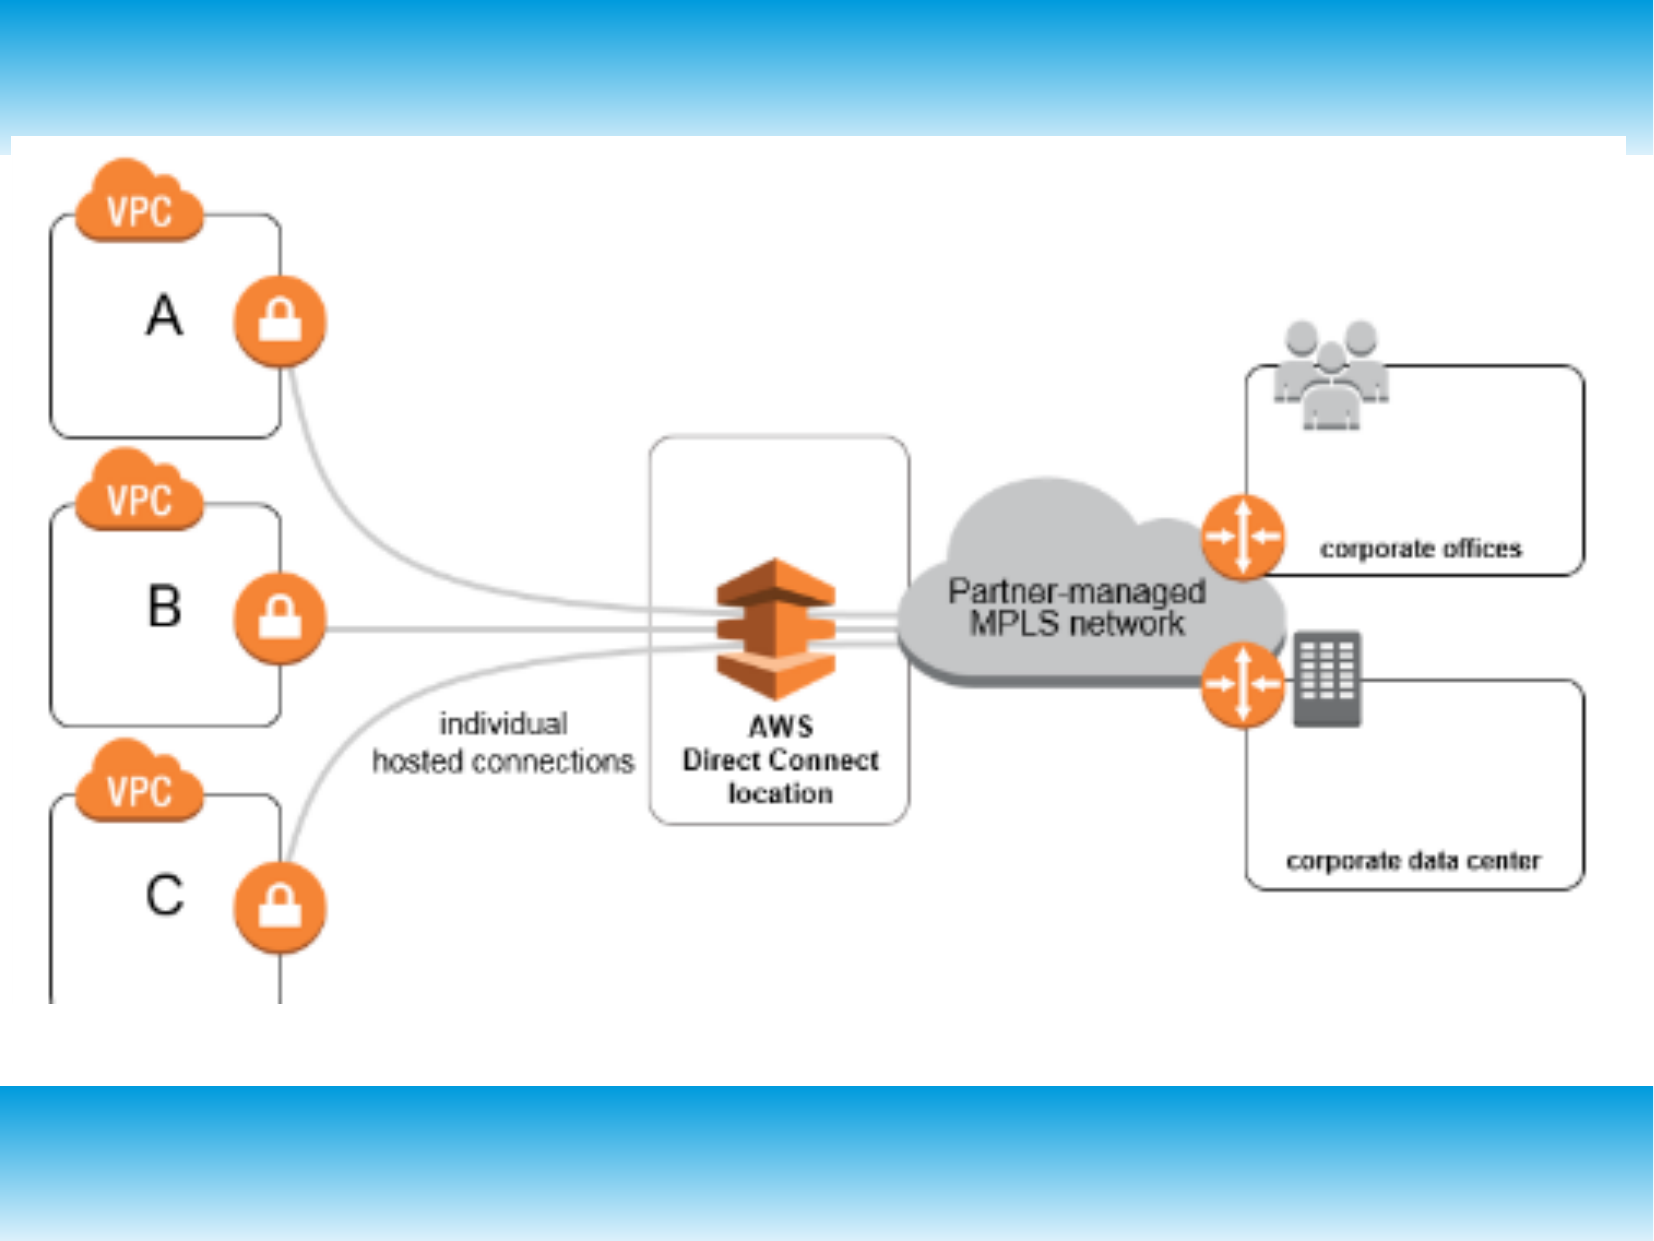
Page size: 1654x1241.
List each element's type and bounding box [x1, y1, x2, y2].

picture [11, 136, 1626, 1004]
